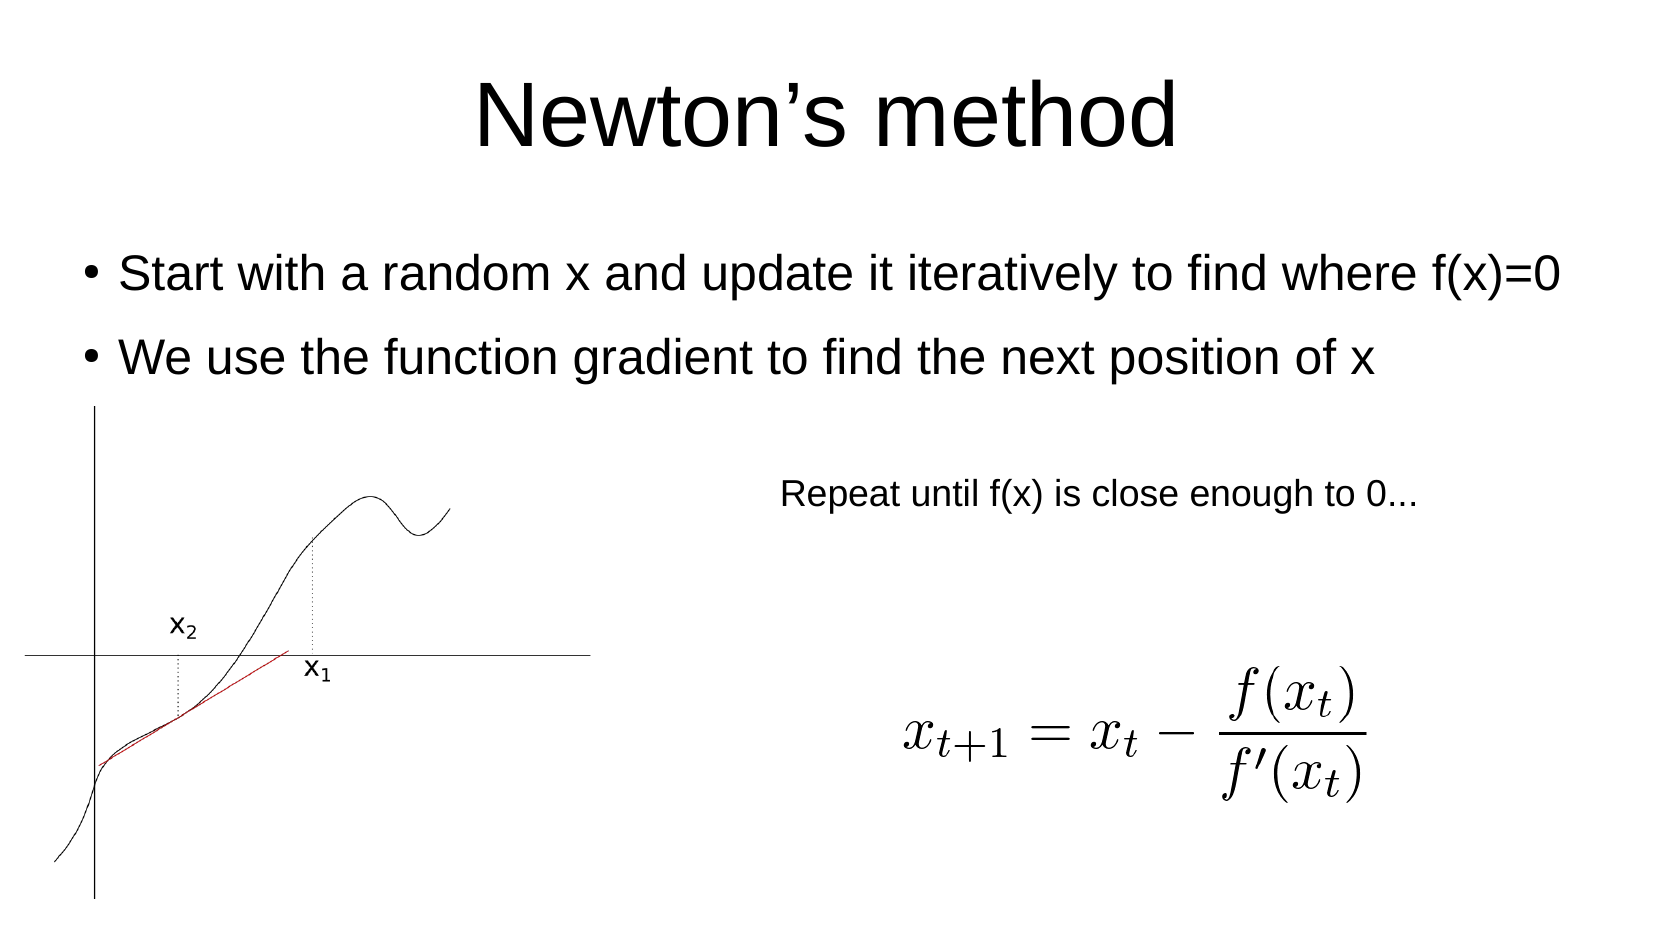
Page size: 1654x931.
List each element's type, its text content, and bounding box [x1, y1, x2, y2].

text_box Start with a random x and update it iteratively to find where f(x)=0 We use the function gradient to find the next position of x [82, 217, 1571, 758]
title Newton’s method [82, 37, 1571, 193]
picture [17, 406, 618, 900]
text_box Repeat until f(x) is close enough to 0... [765, 465, 1501, 522]
picture [900, 660, 1367, 811]
